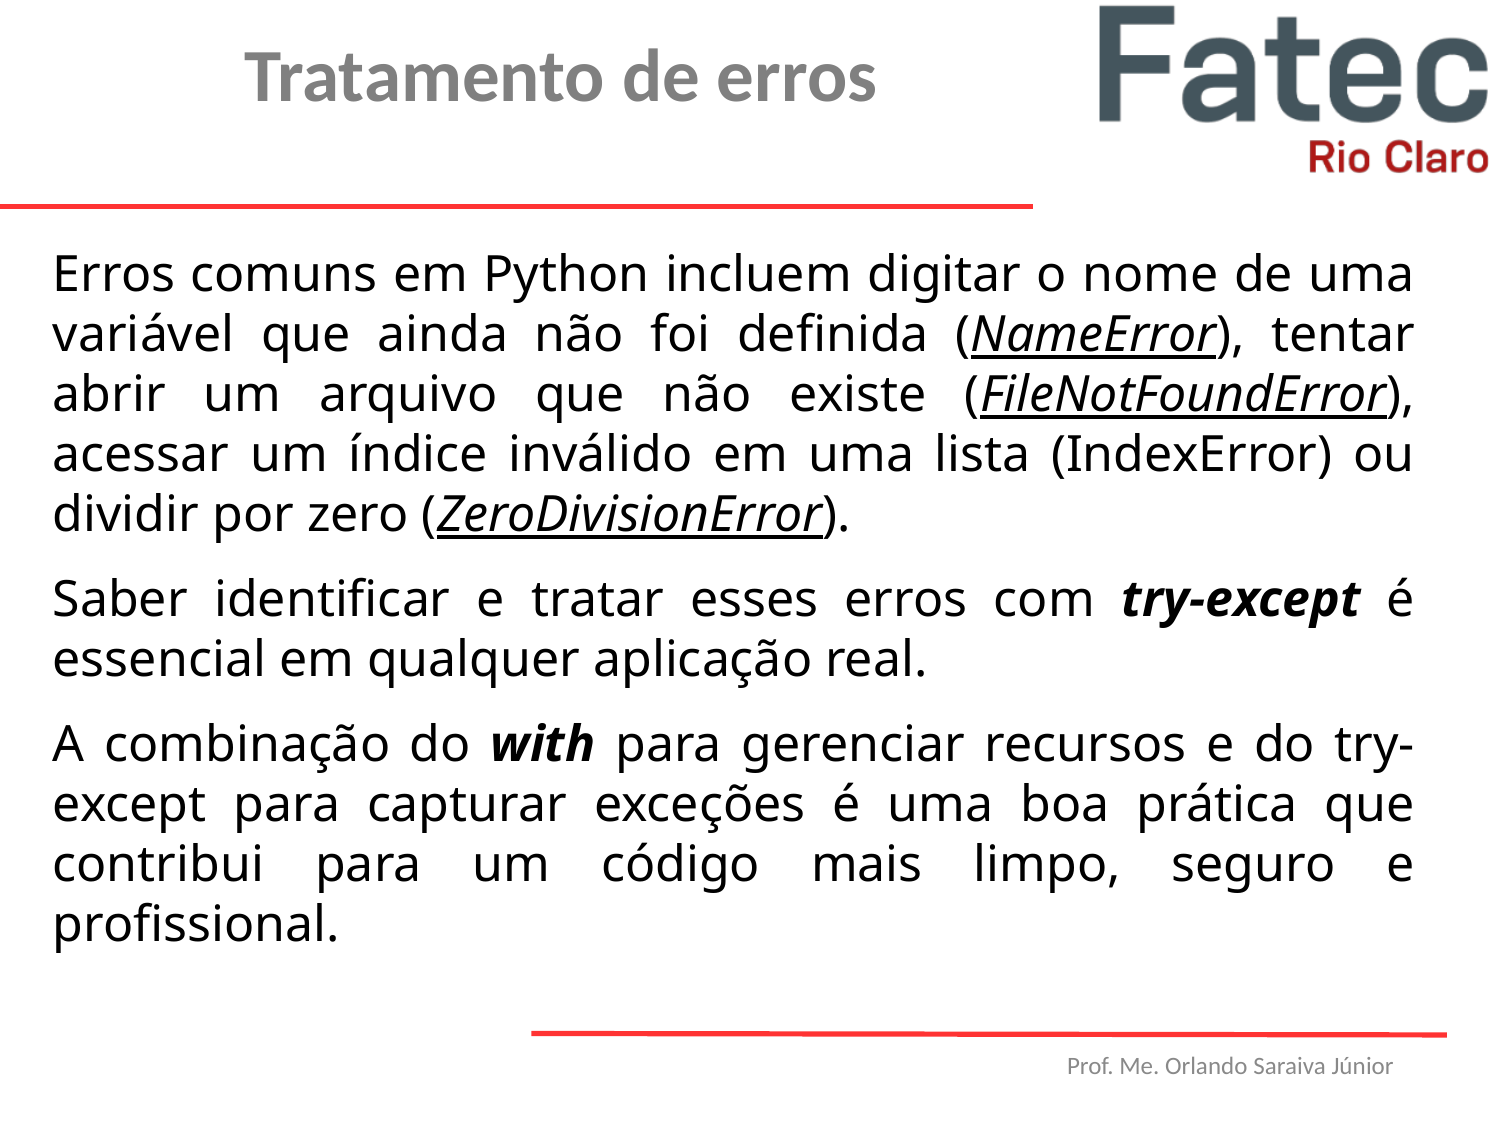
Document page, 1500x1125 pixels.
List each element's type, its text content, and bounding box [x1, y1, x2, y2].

picture [1095, 0, 1496, 180]
list Erros comuns em Python incluem digitar o nome de uma variável que ainda não foi definida (NameError), tentar abrir um arquivo que não existe (FileNotFoundError), acessar um índice inválido em uma lista (IndexError) ou dividir por zero (ZeroDivisionError). Saber identificar e tratar esses erros com try-except é essencial em qualquer aplicação real. A combinação do with para gerenciar recursos e do try-except para capturar exceções é uma boa prática que contribui para um código mais limpo, seguro e profissional. [37, 234, 1431, 1019]
title Tratamento de erros [29, 19, 1093, 207]
